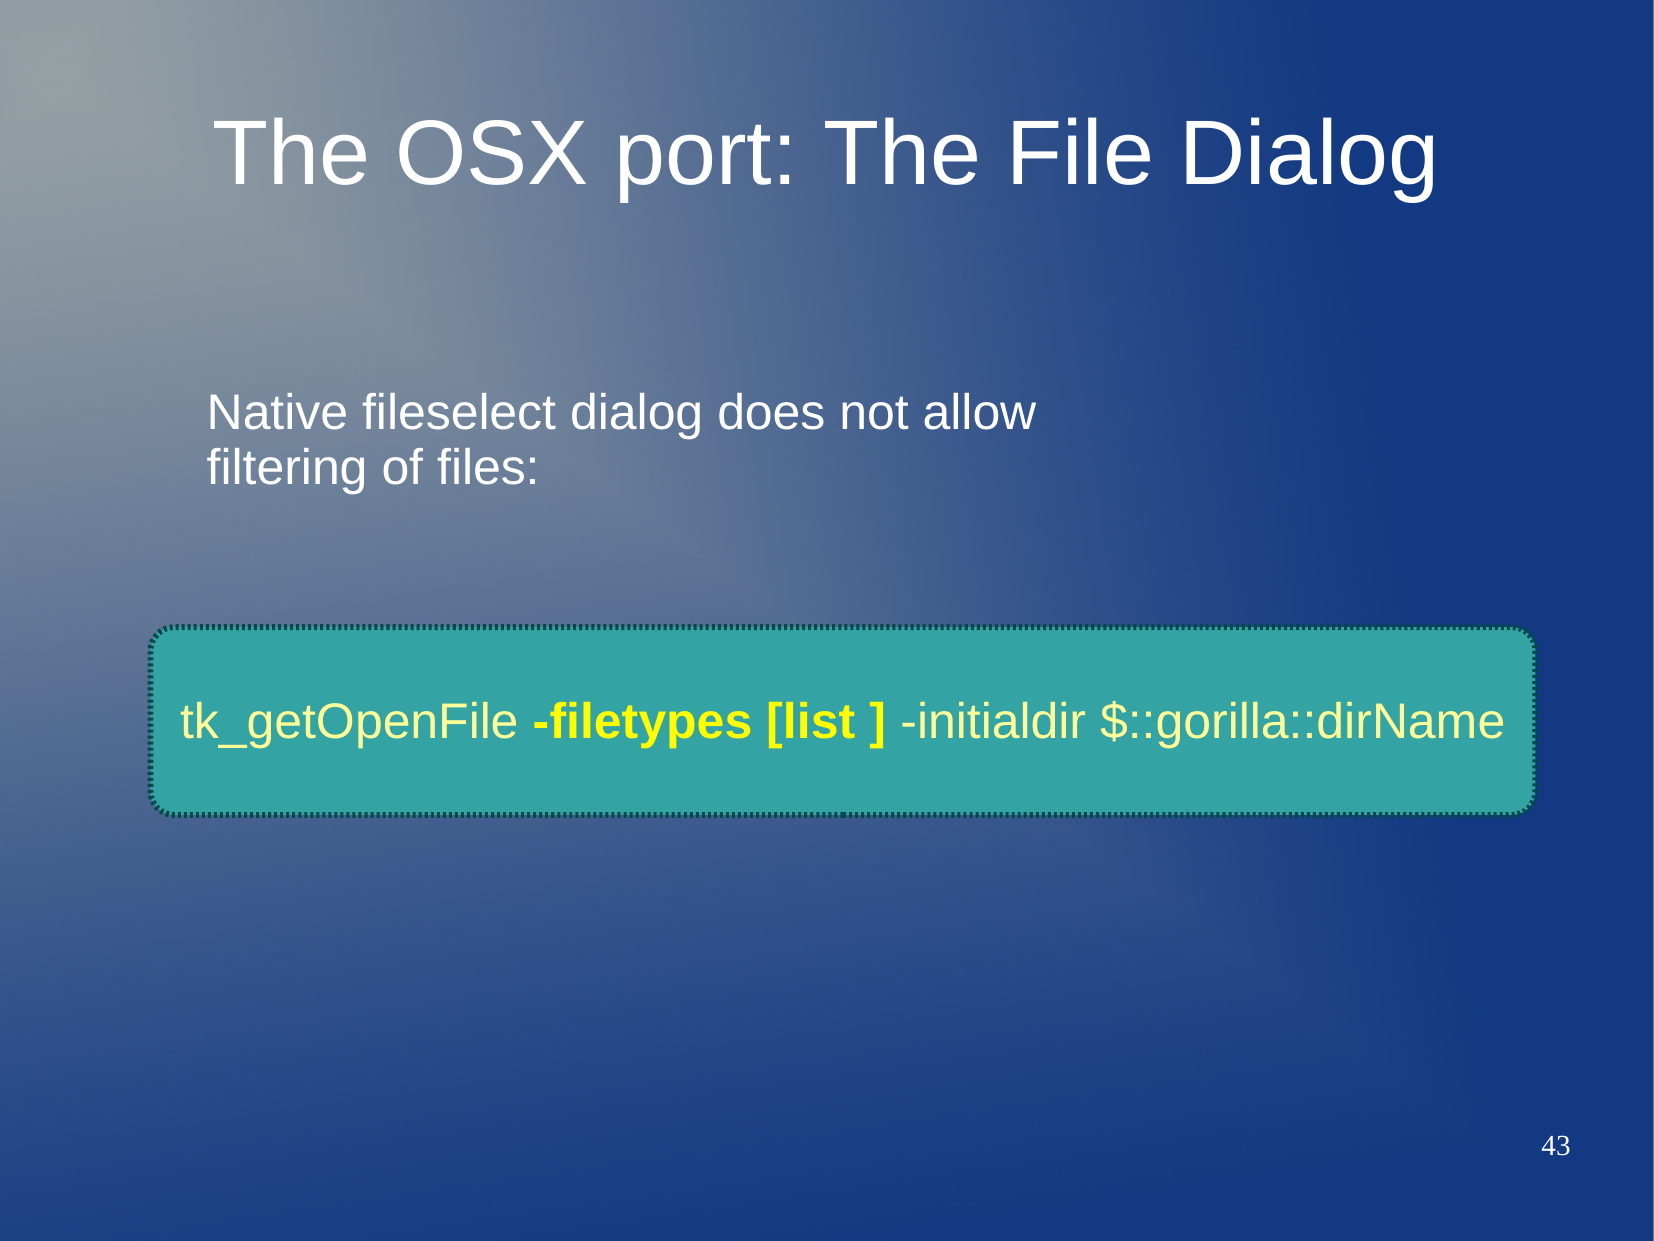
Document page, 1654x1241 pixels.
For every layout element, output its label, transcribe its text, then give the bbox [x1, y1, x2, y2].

picture [0, 0, 1654, 1241]
text_box [206, 815, 1477, 1004]
title The OSX port: The File Dialog [82, 49, 1571, 257]
text_box Native fileselect dialog does not allow filtering of files: [206, 383, 1211, 496]
text_box tk_getOpenFile -filetypes [list ] -initialdir $::gorilla::dirName [150, 627, 1536, 815]
